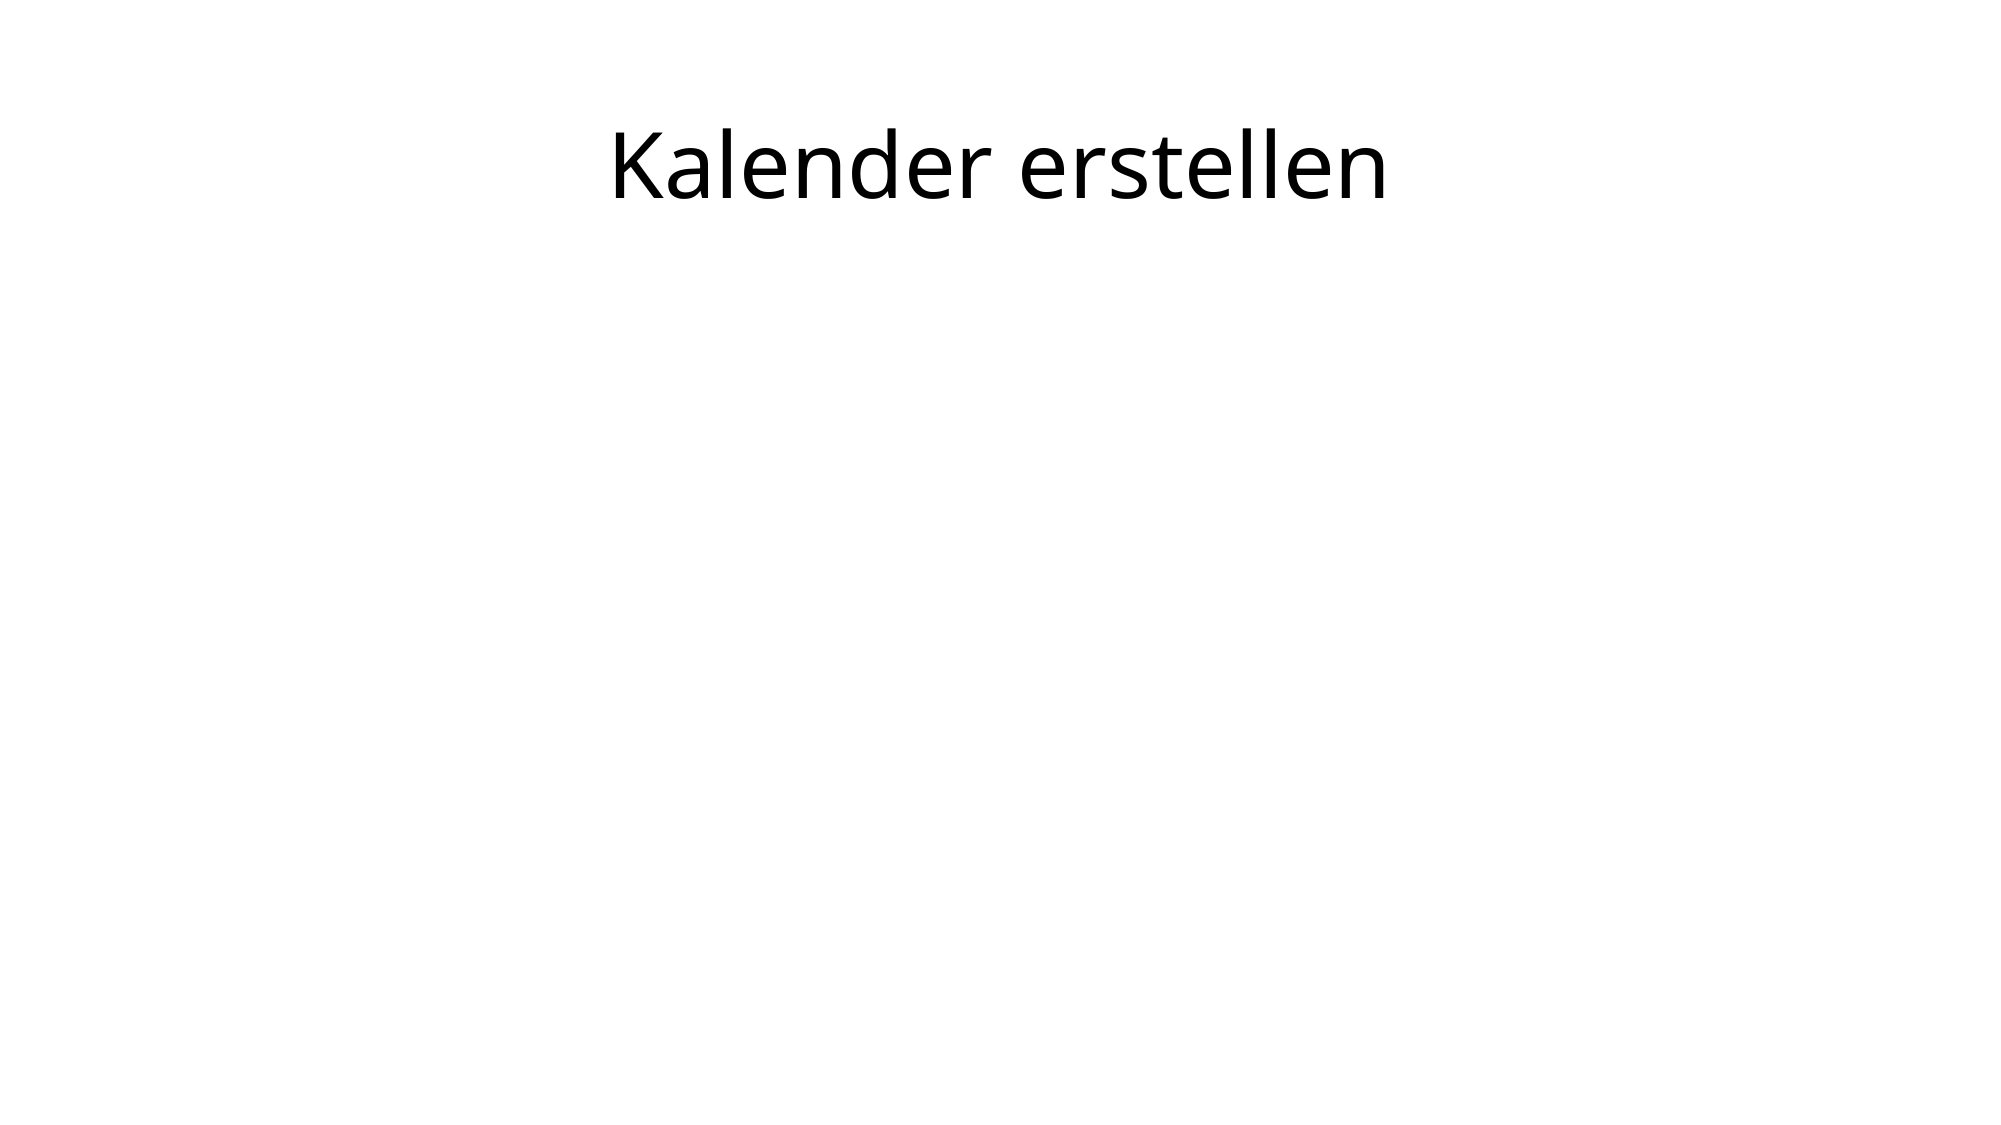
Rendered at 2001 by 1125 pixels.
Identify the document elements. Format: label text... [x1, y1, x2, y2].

title Kalender erstellen [137, 59, 1863, 278]
